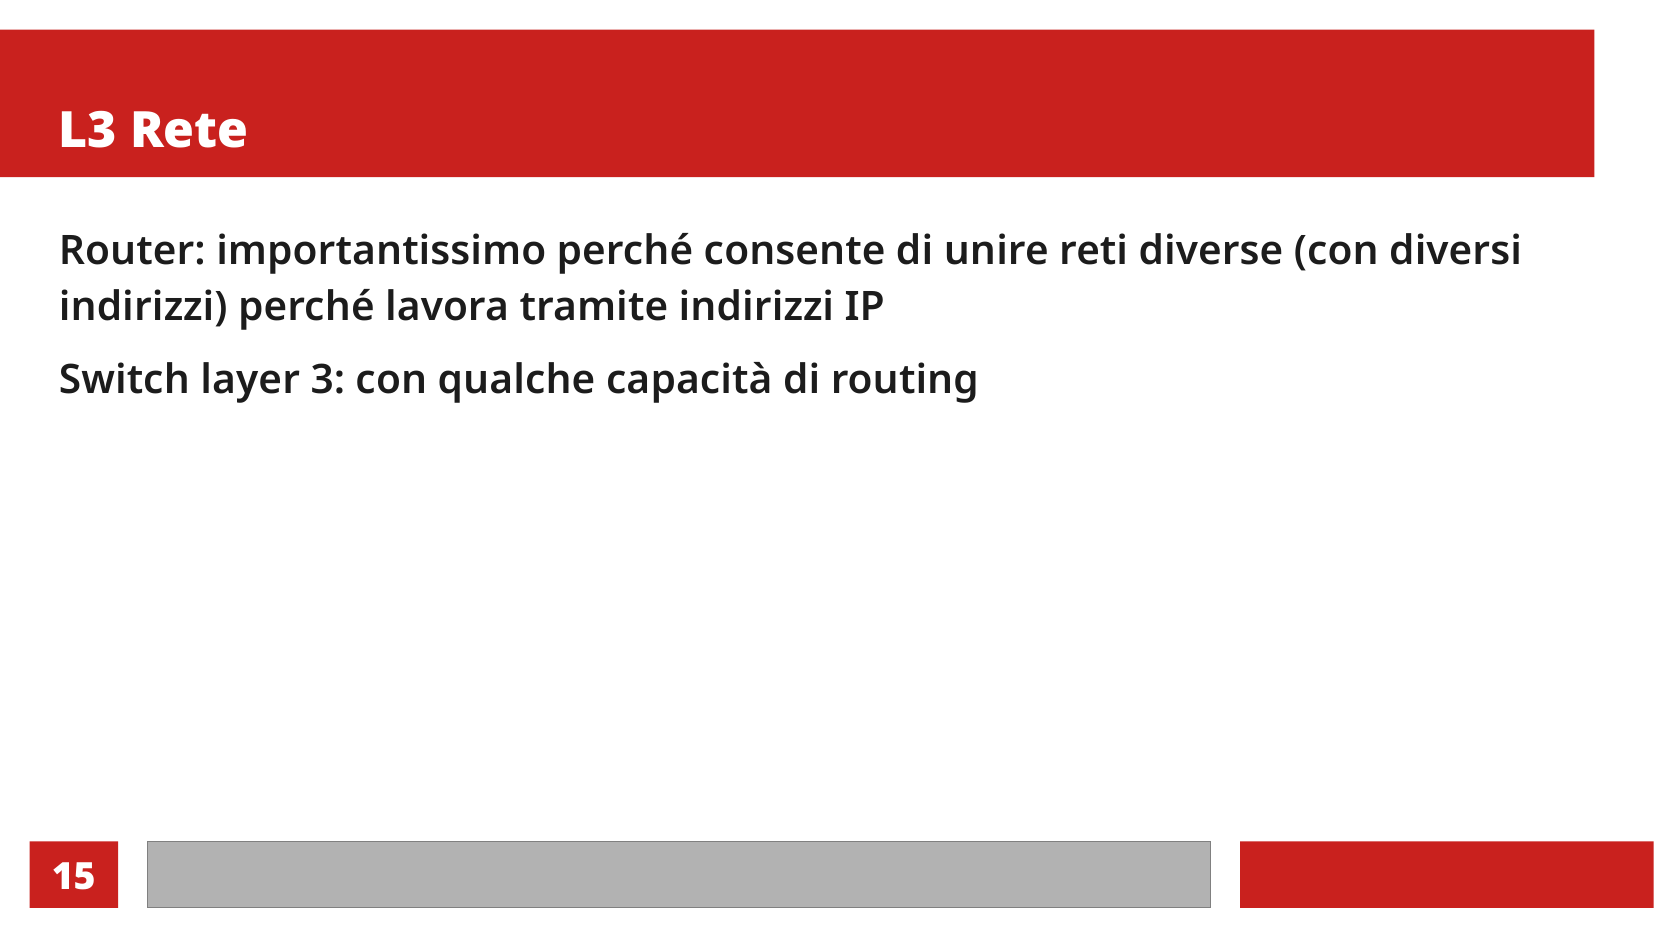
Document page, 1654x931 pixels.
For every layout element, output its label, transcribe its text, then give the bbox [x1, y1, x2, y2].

list Router: importantissimo perché consente di unire reti diverse (con diversi indirizzi) perché lavora tramite indirizzi IP Switch layer 3: con qualche capacità di routing [59, 221, 1565, 798]
title L3 Rete [59, 44, 1595, 163]
